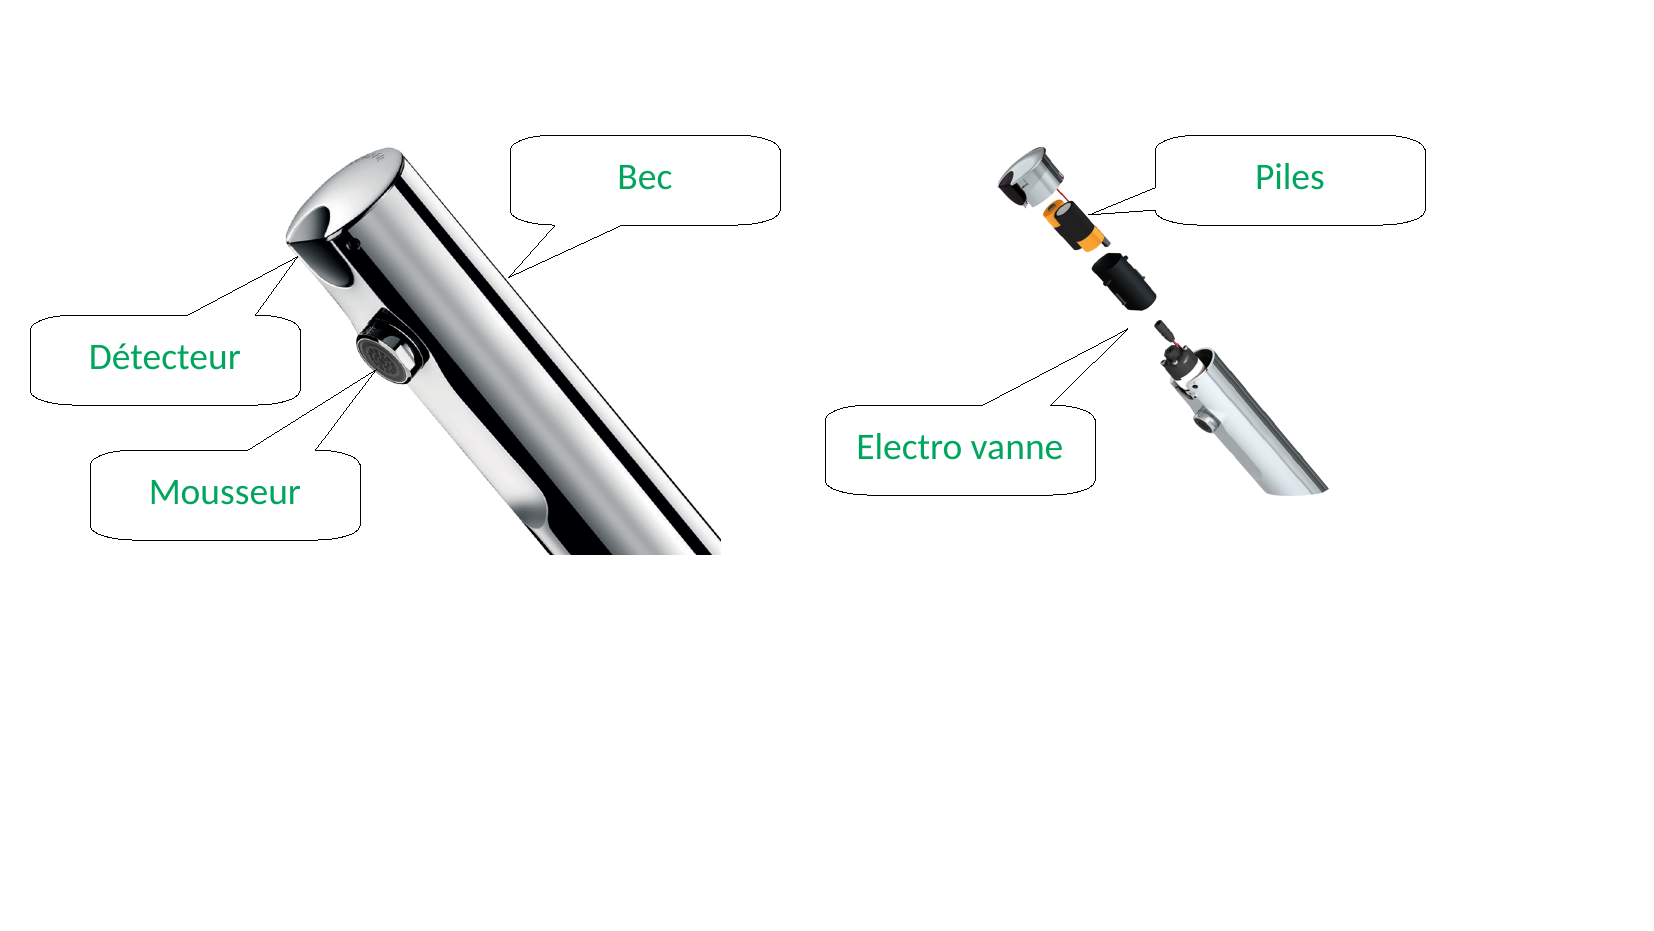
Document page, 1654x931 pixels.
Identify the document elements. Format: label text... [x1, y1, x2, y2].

text_box Bec [508, 135, 781, 278]
text_box Piles [1088, 135, 1426, 226]
text_box Electro vanne [825, 328, 1128, 496]
picture [960, 119, 1366, 526]
text_box Mousseur [90, 369, 377, 541]
text_box Détecteur [30, 256, 301, 406]
picture [241, 76, 721, 556]
